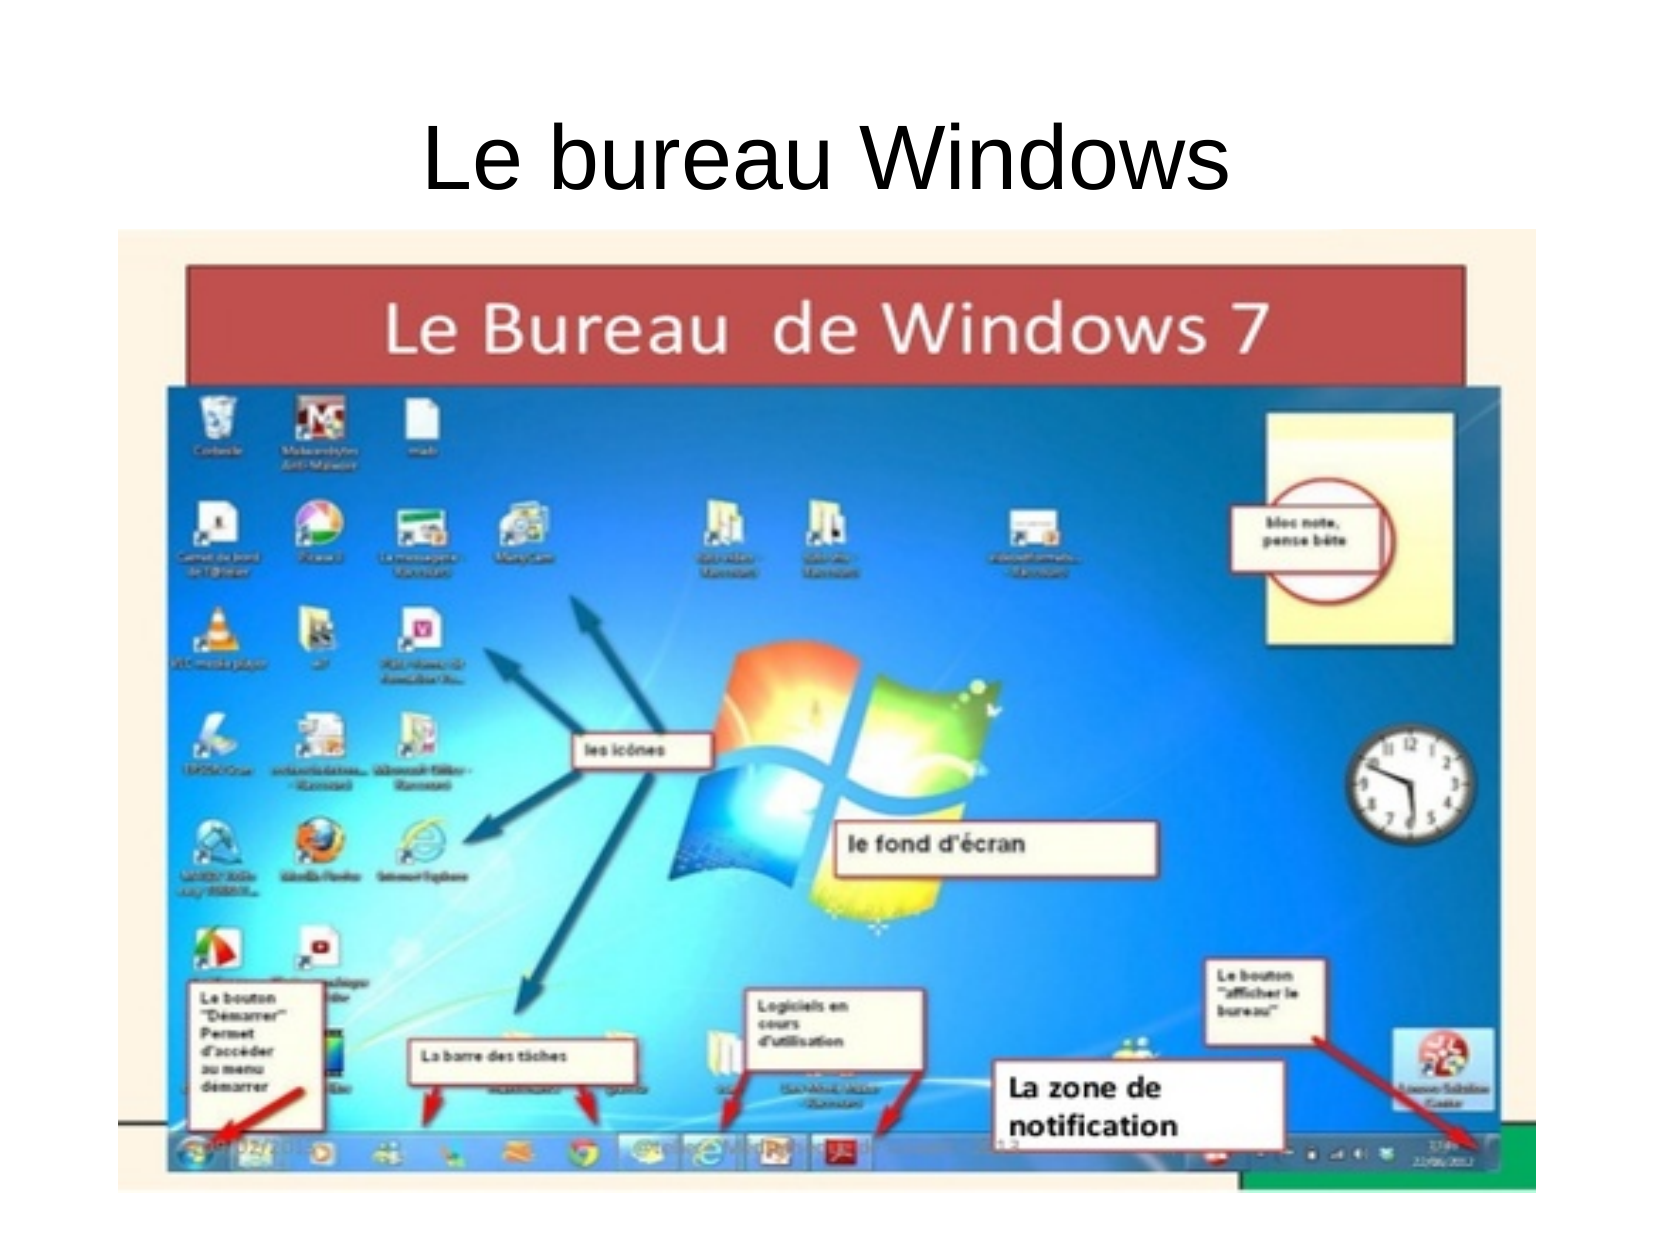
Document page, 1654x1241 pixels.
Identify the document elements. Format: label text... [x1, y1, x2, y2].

picture [118, 229, 1536, 1193]
title Le bureau Windows [82, 49, 1571, 257]
